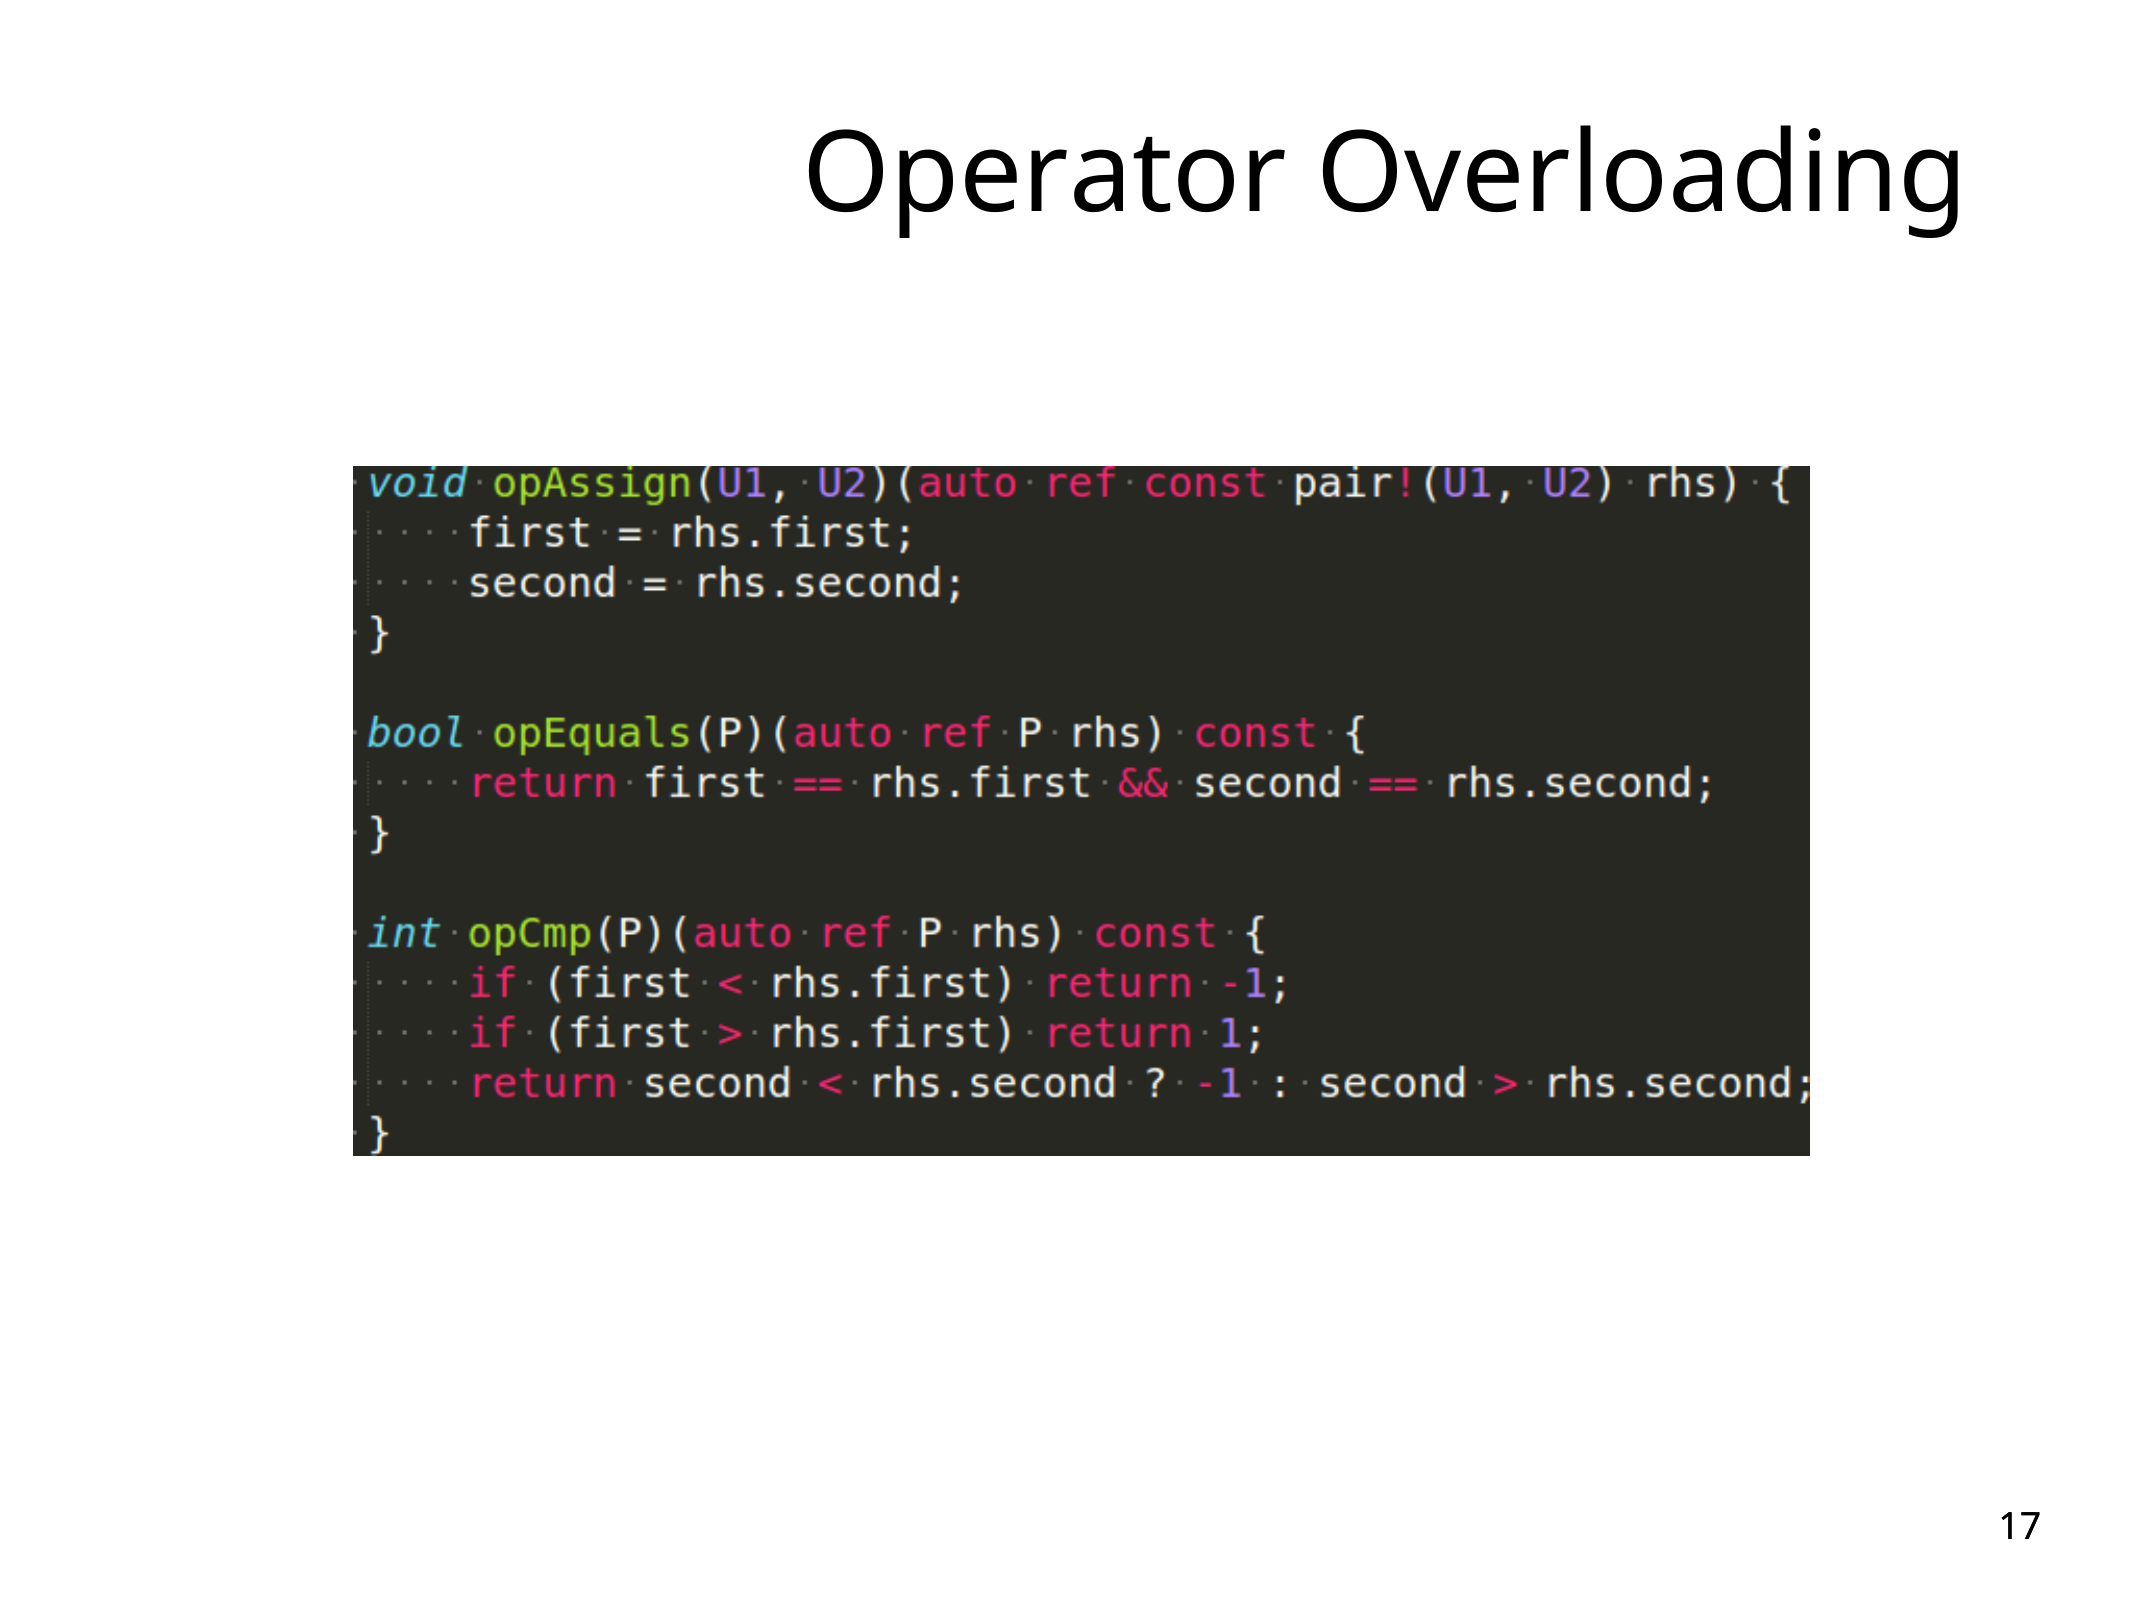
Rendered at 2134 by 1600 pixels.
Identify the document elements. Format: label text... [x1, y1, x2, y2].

picture [353, 466, 1810, 1157]
text_box <number> [1985, 1493, 2055, 1557]
title Operator Overloading [156, 72, 1978, 261]
